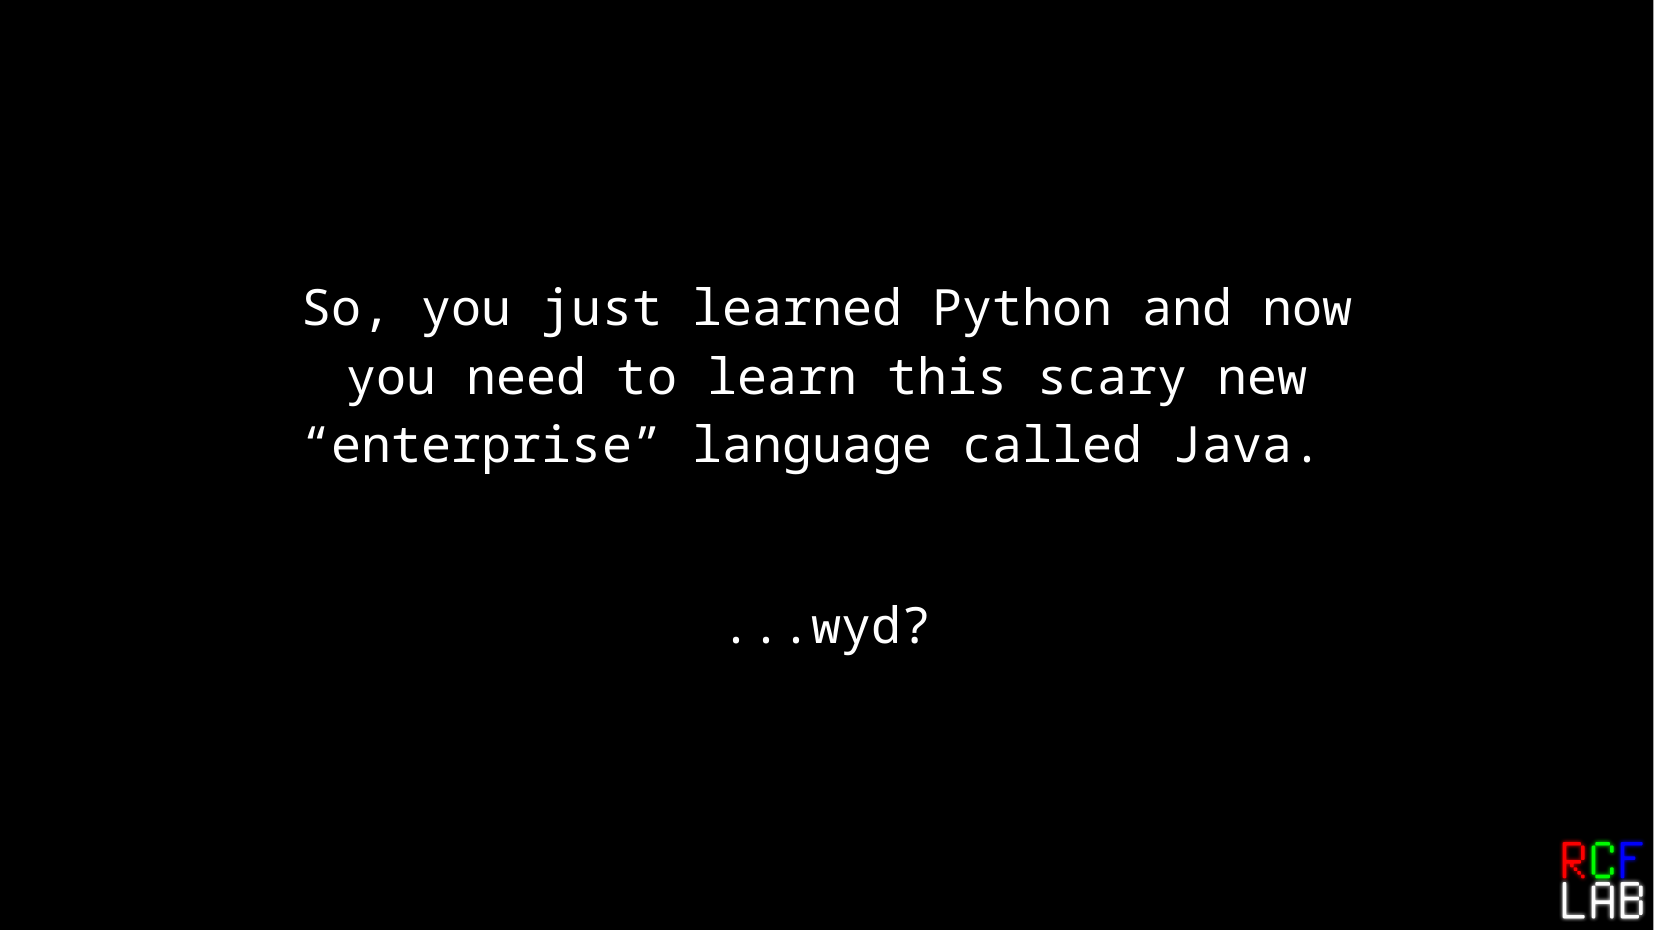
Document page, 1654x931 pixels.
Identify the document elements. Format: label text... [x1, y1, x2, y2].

list So, you just learned Python and now you need to learn this scary new “enterprise” language called Java. ...wyd? [271, 133, 1382, 797]
picture [1559, 838, 1646, 922]
